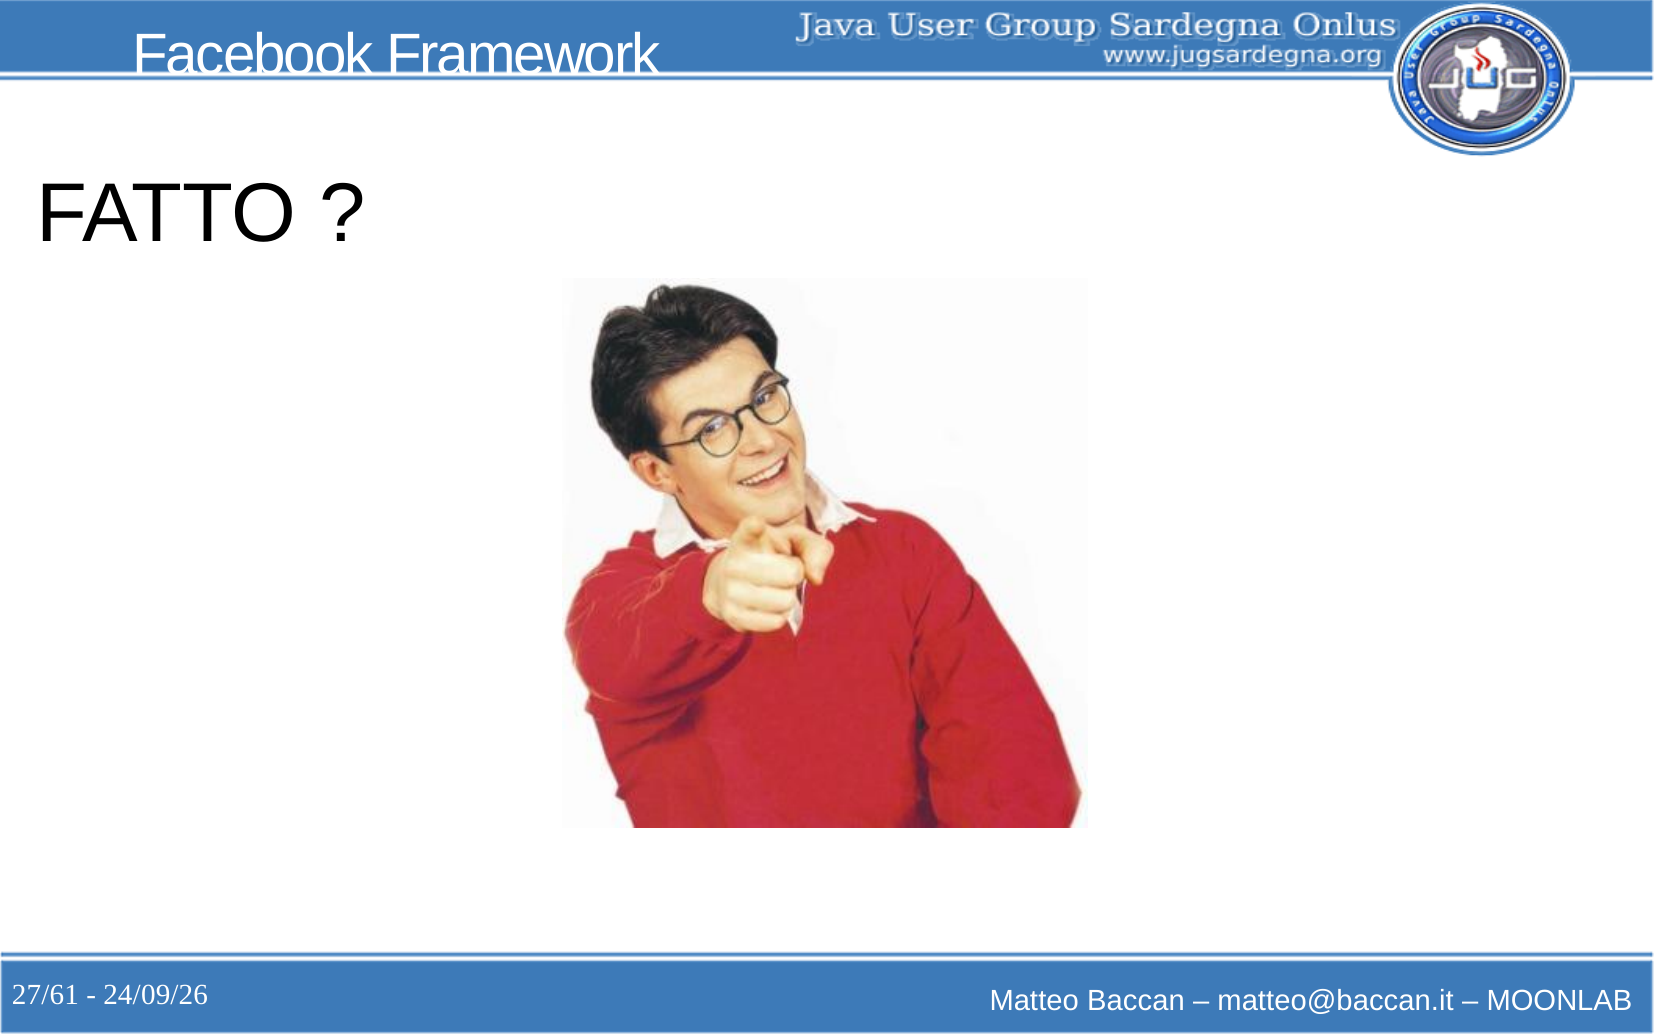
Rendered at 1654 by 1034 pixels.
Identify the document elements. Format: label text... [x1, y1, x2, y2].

title Facebook Framework [132, 5, 1609, 103]
text_box FATTO ? [21, 158, 1610, 275]
picture [0, 0, 1654, 1034]
